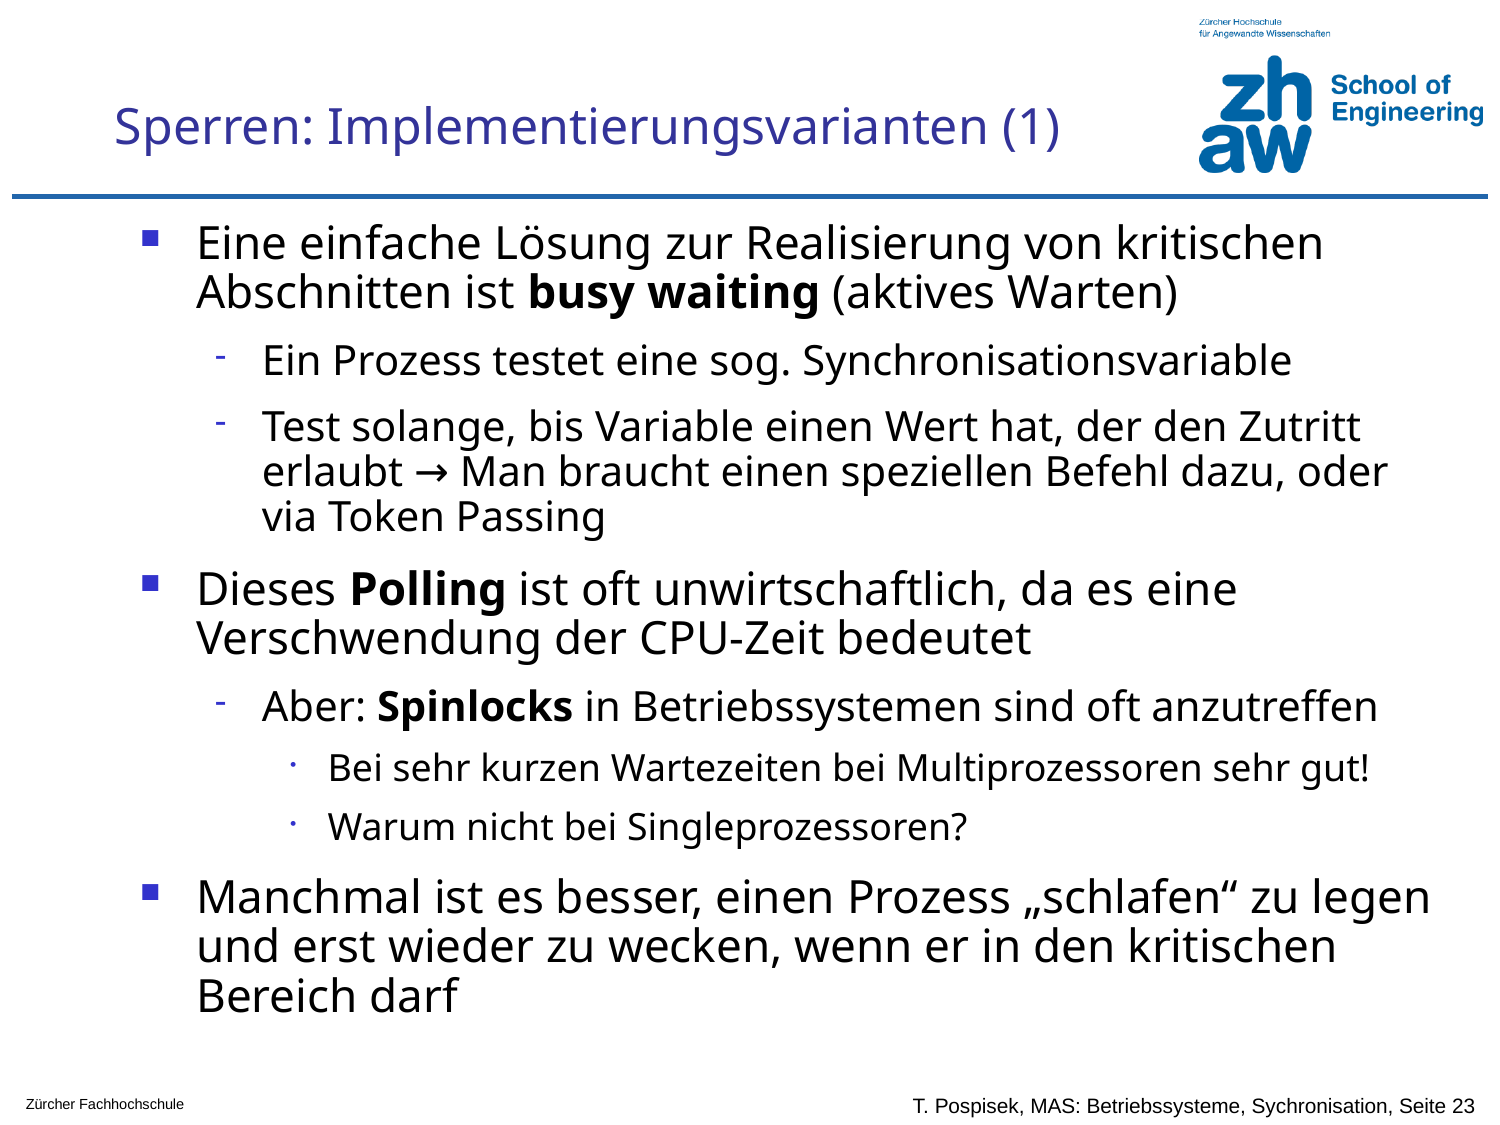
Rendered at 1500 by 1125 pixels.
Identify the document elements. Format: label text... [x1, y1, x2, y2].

list Eine einfache Lösung zur Realisierung von kritischen Abschnitten ist busy waiting (aktives Warten) Ein Prozess testet eine sog. Synchronisationsvariable Test solange, bis Variable einen Wert hat, der den Zutritt erlaubt → Man braucht einen speziellen Befehl dazu, oder via Token Passing Dieses Polling ist oft unwirtschaftlich, da es eine Verschwendung der CPU-Zeit bedeutet Aber: Spinlocks in Betriebssystemen sind oft anzutreffen Bei sehr kurzen Wartezeiten bei Multiprozessoren sehr gut! Warum nicht bei Singleprozessoren? Manchmal ist es besser, einen Prozess „schlafen“ zu legen und erst wieder zu wecken, wenn er in den kritischen Bereich darf [125, 212, 1465, 1000]
title Sperren: Implementierungsvarianten (1) [99, 50, 1379, 163]
picture [1199, 19, 1483, 173]
